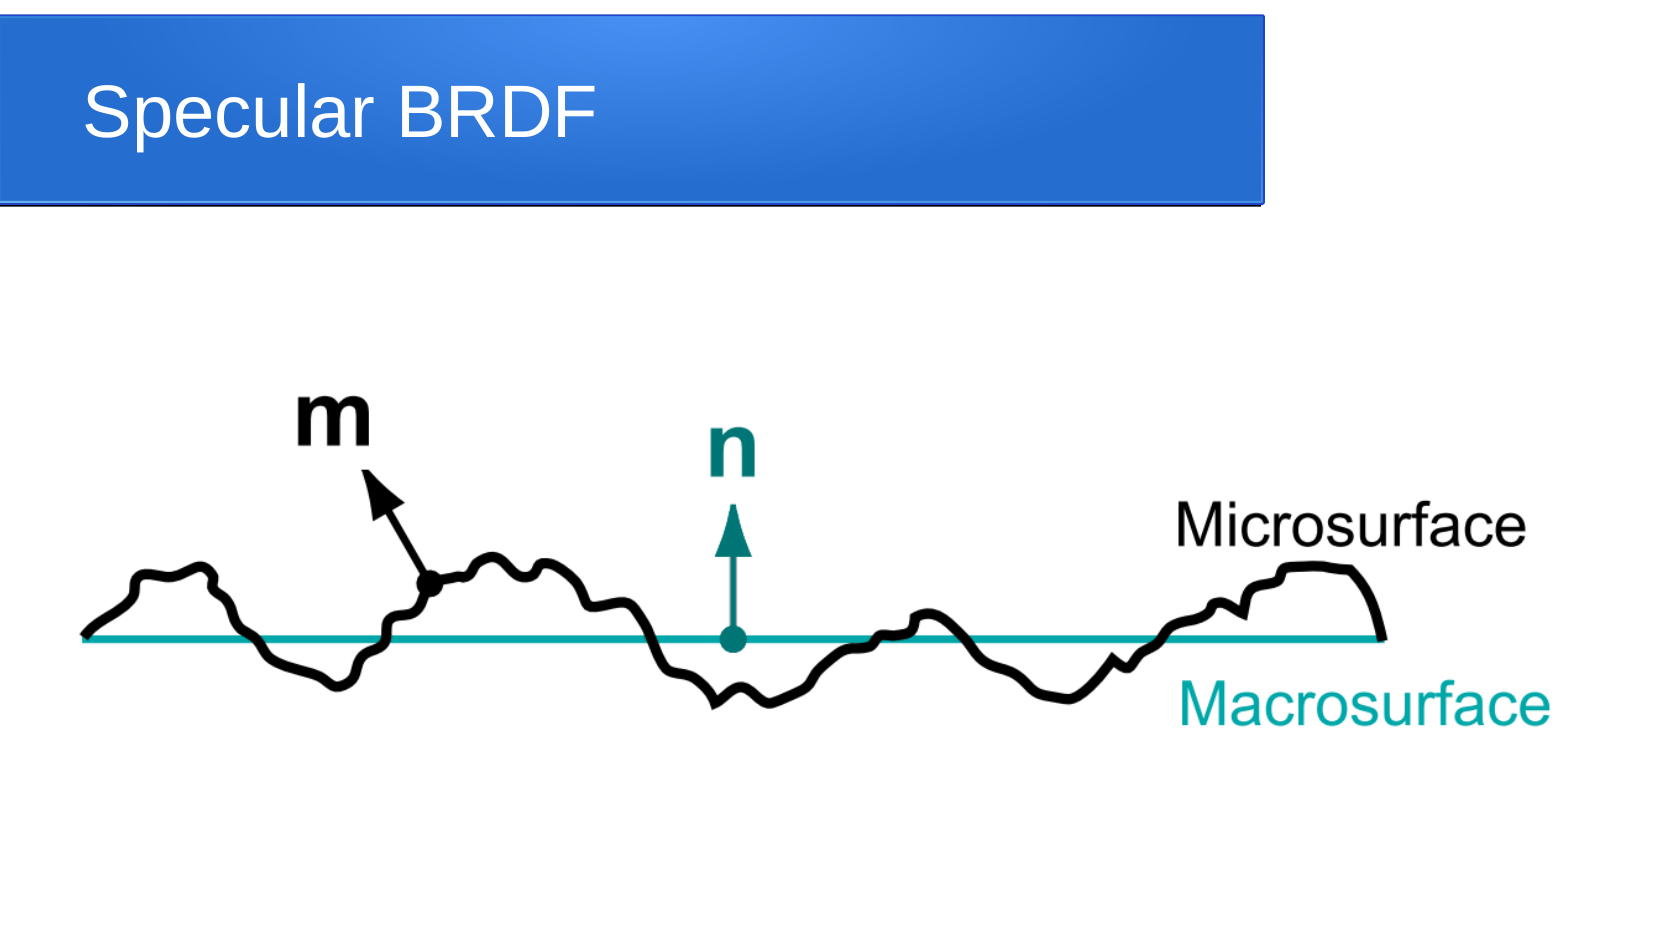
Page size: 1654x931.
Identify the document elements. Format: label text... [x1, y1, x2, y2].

title Specular BRDF [82, 35, 1235, 189]
picture [0, 354, 1636, 781]
